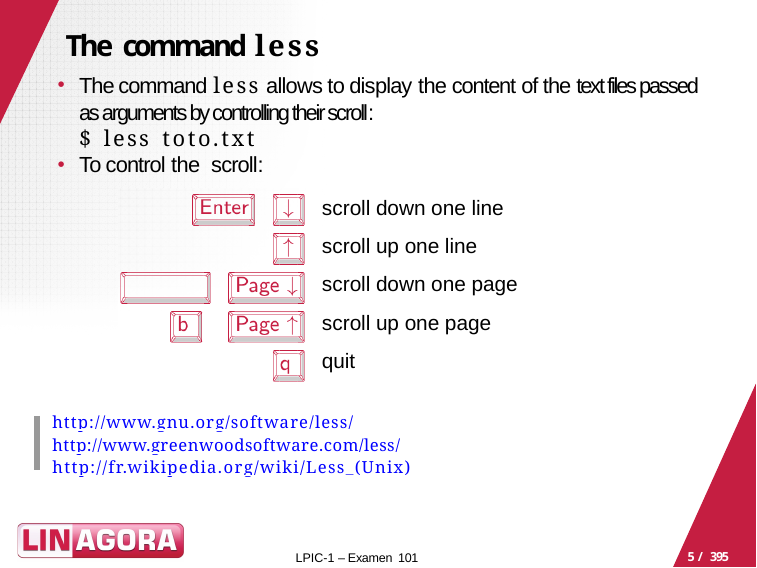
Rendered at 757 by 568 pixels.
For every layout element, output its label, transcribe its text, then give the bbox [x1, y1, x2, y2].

text_box The command less allows to display the content of the text files passed as arguments by controlling their scroll: $ less toto.txt To control the scroll: [55, 71, 718, 198]
text_box scroll down one line scroll up one line scroll down one page scroll up one page quit [307, 188, 614, 383]
text_box LPIC-1 – Examen 101 [293, 549, 420, 568]
text_box http://www.gnu.org/software/less/ http://www.greenwoodsoftware.com/less/ http://fr.wikipedia.org/wiki/Less_(Unix) [50, 411, 473, 496]
text_box The command less [63, 26, 697, 71]
picture [0, 0, 352, 390]
text_box [17, 520, 184, 562]
text_box <numéro> / 395 [683, 549, 747, 568]
